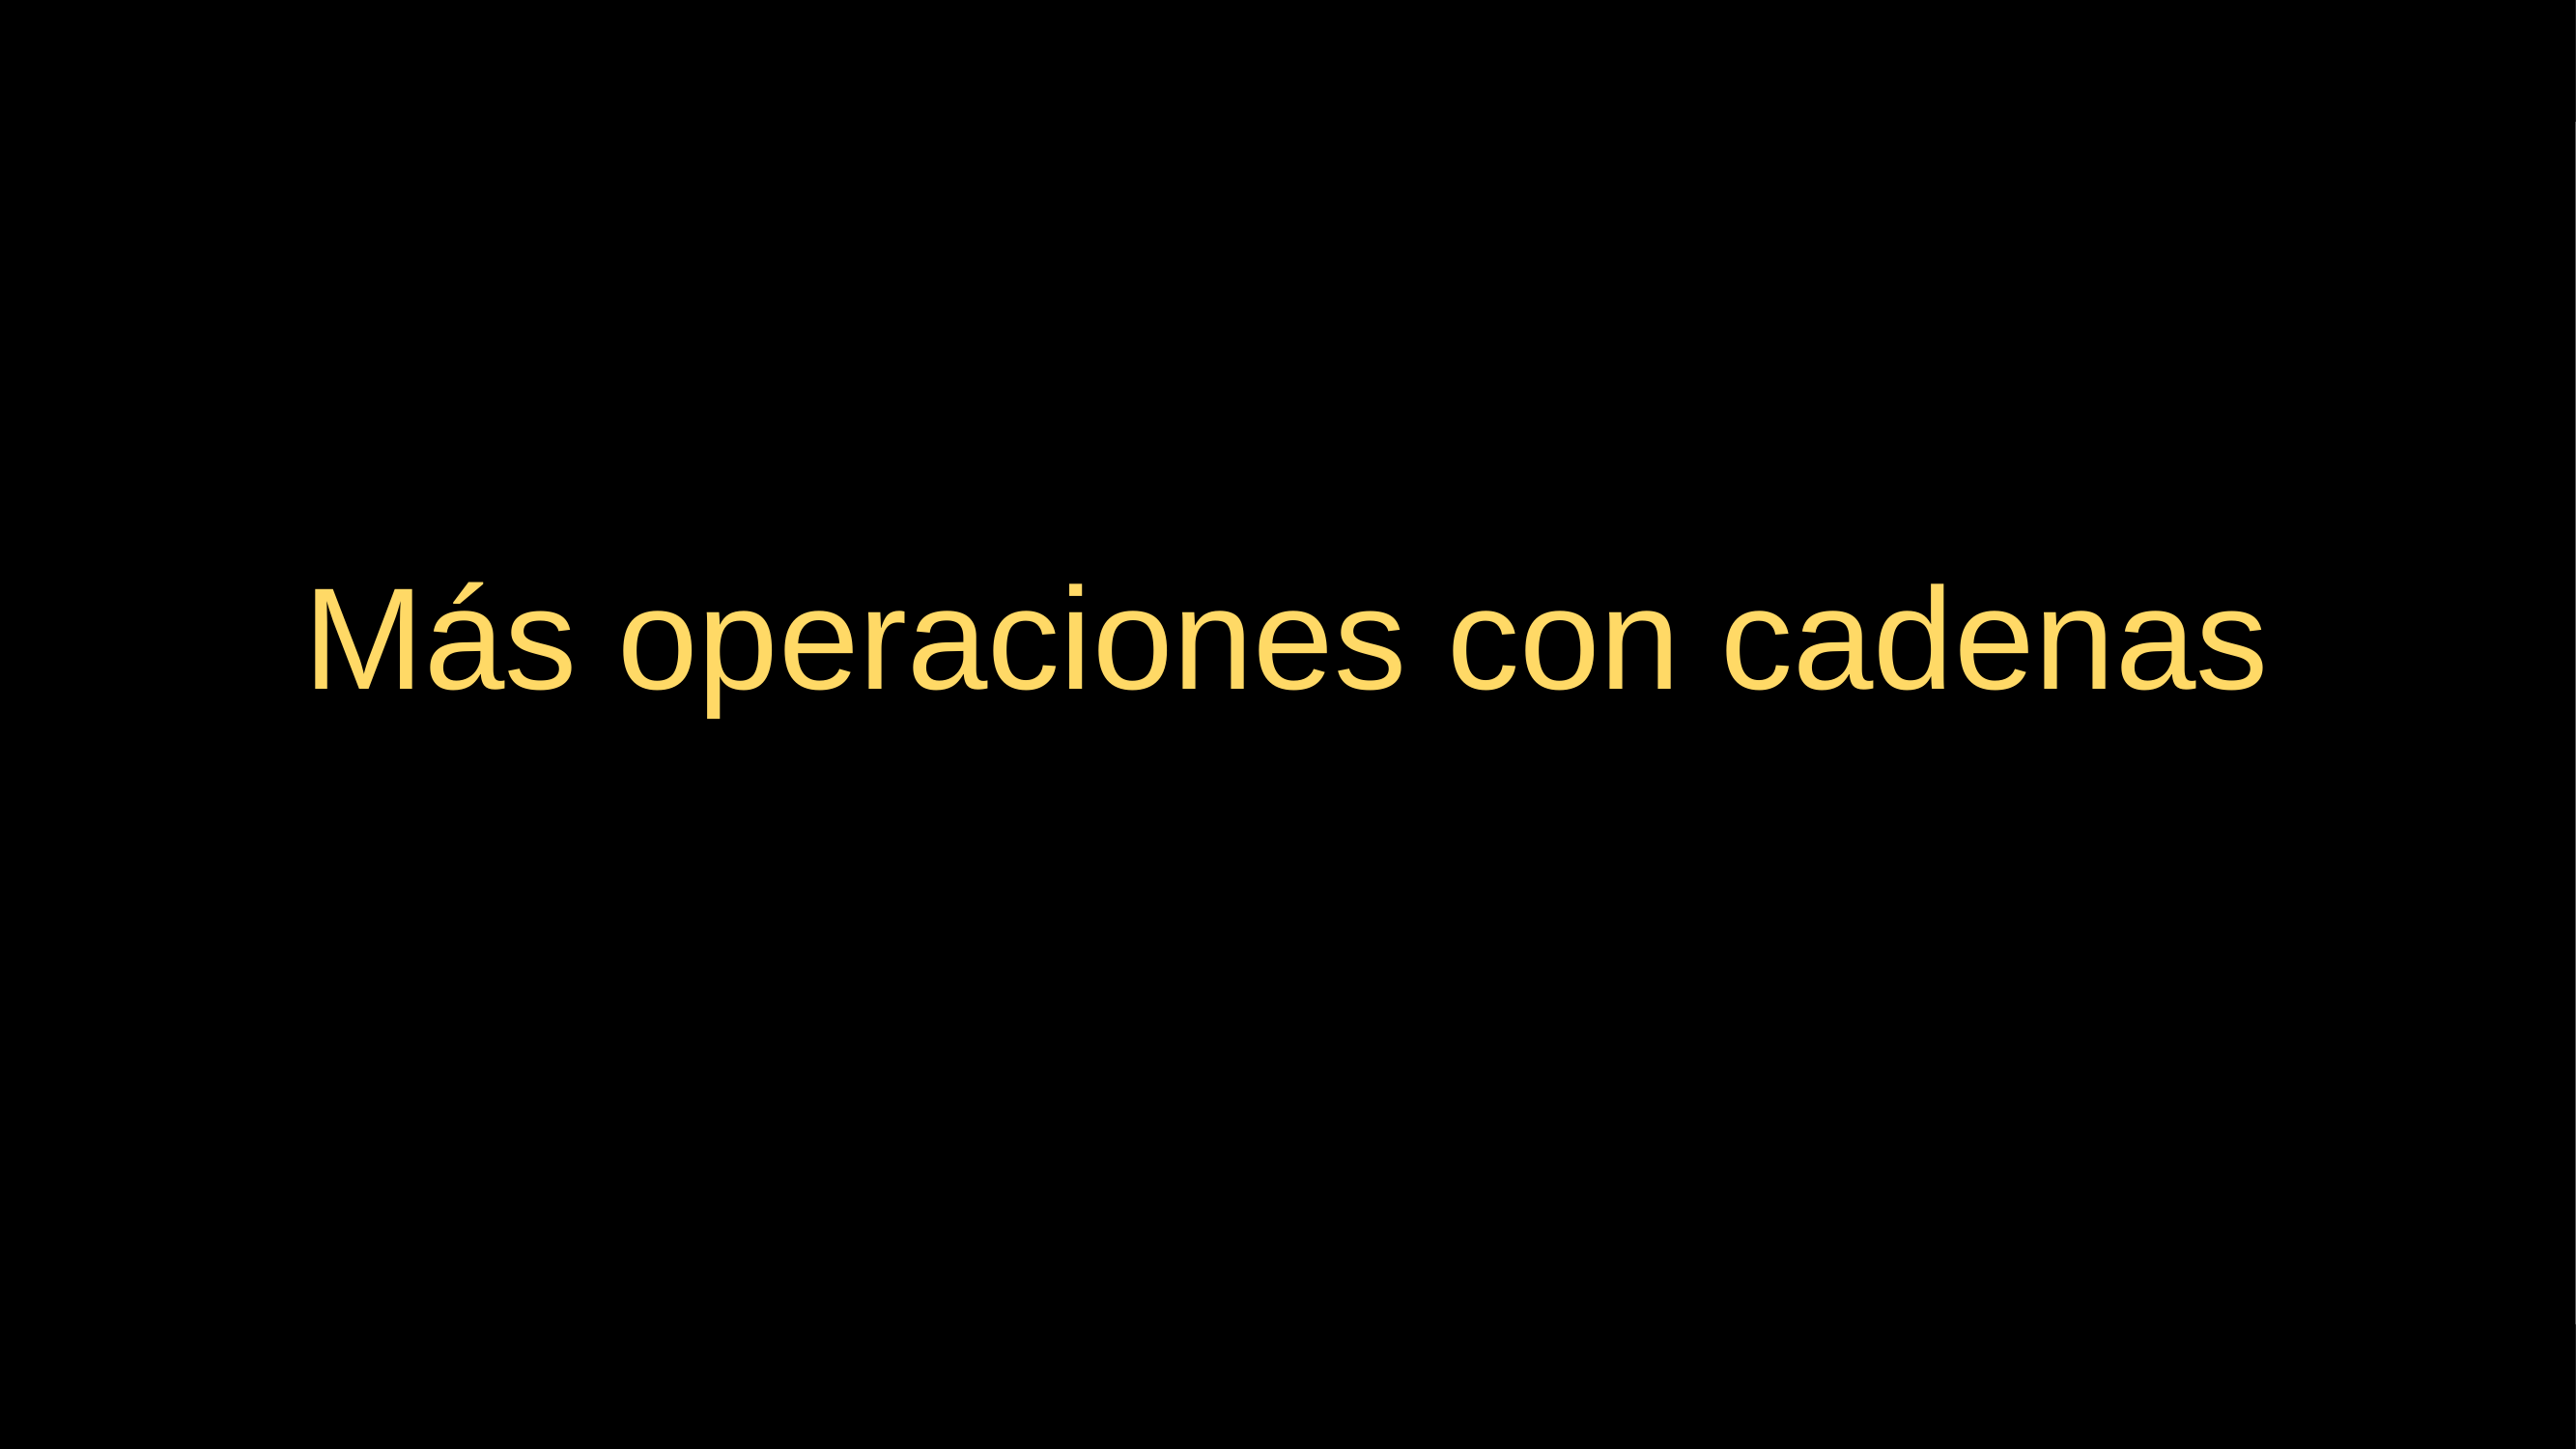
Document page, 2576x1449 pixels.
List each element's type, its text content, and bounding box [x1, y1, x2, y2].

title Más operaciones con cadenas [183, 243, 2391, 733]
